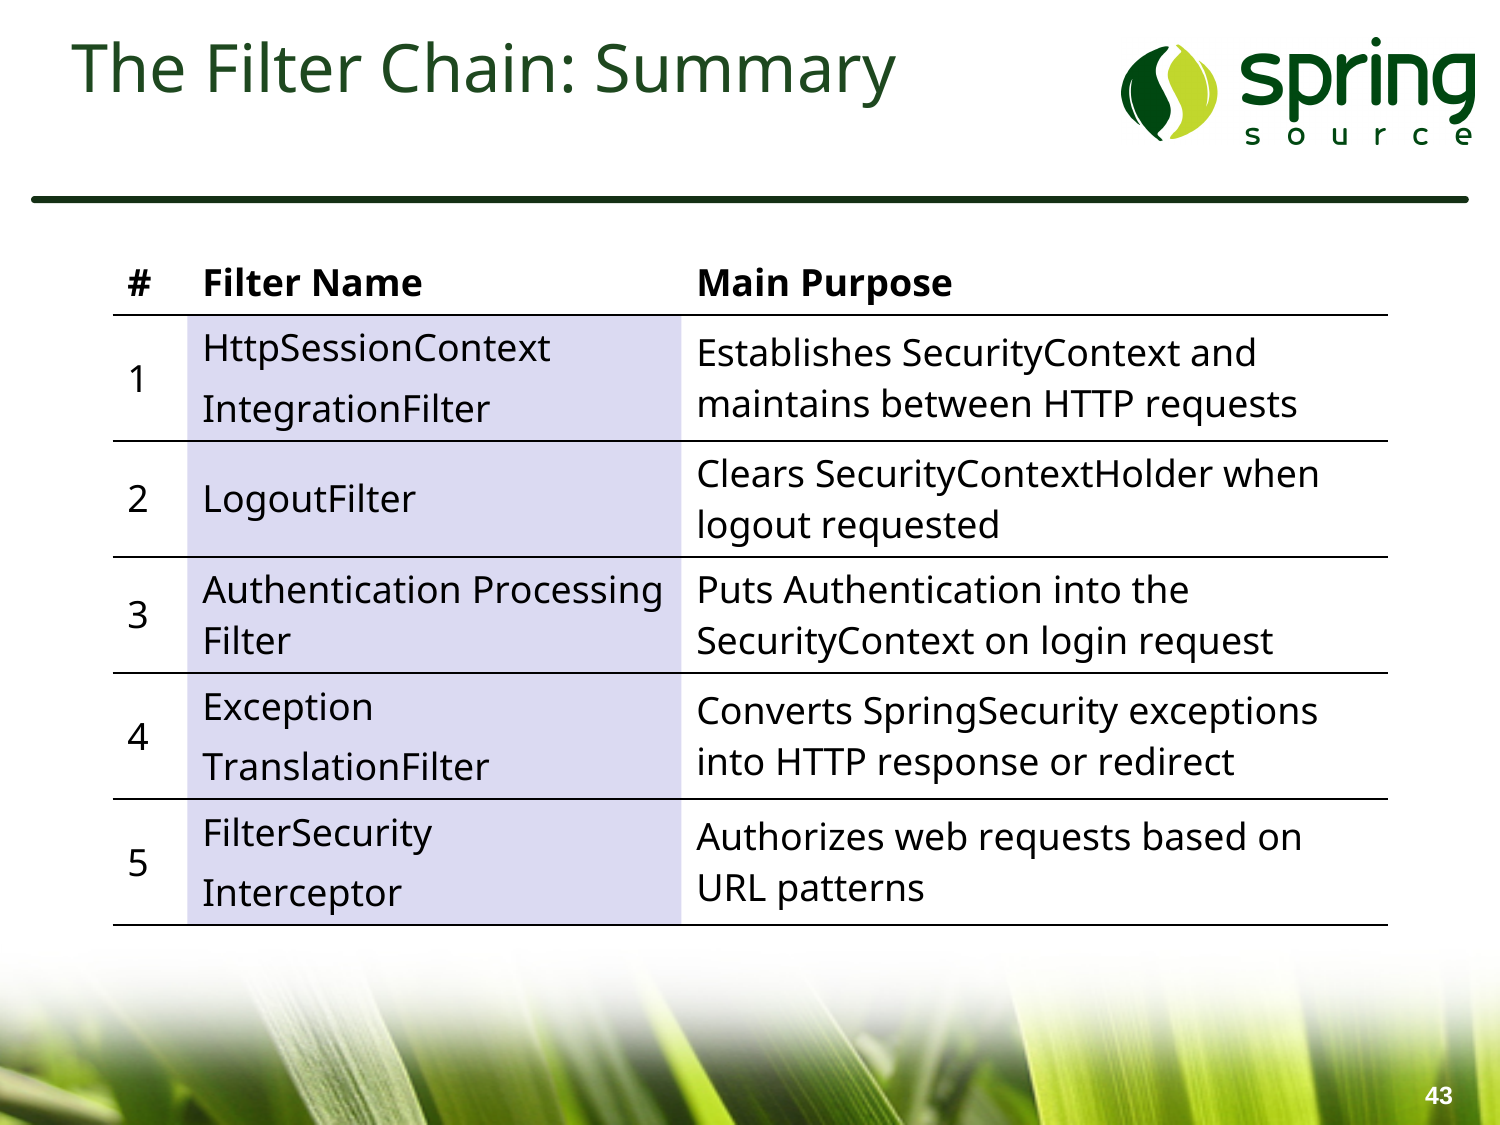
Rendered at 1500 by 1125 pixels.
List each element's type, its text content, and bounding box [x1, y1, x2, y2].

text_box 4 [112, 673, 187, 798]
text_box Filter Name [187, 249, 681, 314]
text_box FilterSecurity Interceptor [187, 800, 681, 924]
text_box Clears SecurityContextHolder when logout requested [681, 442, 1388, 556]
text_box Establishes SecurityContext and maintains between HTTP requests [681, 316, 1388, 440]
picture [0, 944, 1500, 1125]
text_box Puts Authentication into the SecurityContext on login request [681, 558, 1388, 672]
text_box 5 [112, 799, 187, 924]
text_box 2 [112, 441, 187, 556]
text_box LogoutFilter [187, 442, 681, 556]
text_box Exception TranslationFilter [187, 674, 681, 798]
text_box Main Purpose [681, 249, 1388, 314]
text_box # [112, 249, 187, 314]
text_box Authentication Processing Filter [187, 558, 681, 672]
picture [1121, 37, 1475, 145]
text_box Authorizes web requests based on URL patterns [681, 800, 1388, 924]
text_box Converts SpringSecurity exceptions into HTTP response or redirect [681, 674, 1388, 798]
title The Filter Chain: Summary [56, 13, 1089, 176]
text_box 1 [112, 315, 187, 440]
text_box 3 [112, 557, 187, 672]
text_box HttpSessionContext IntegrationFilter [187, 316, 681, 440]
